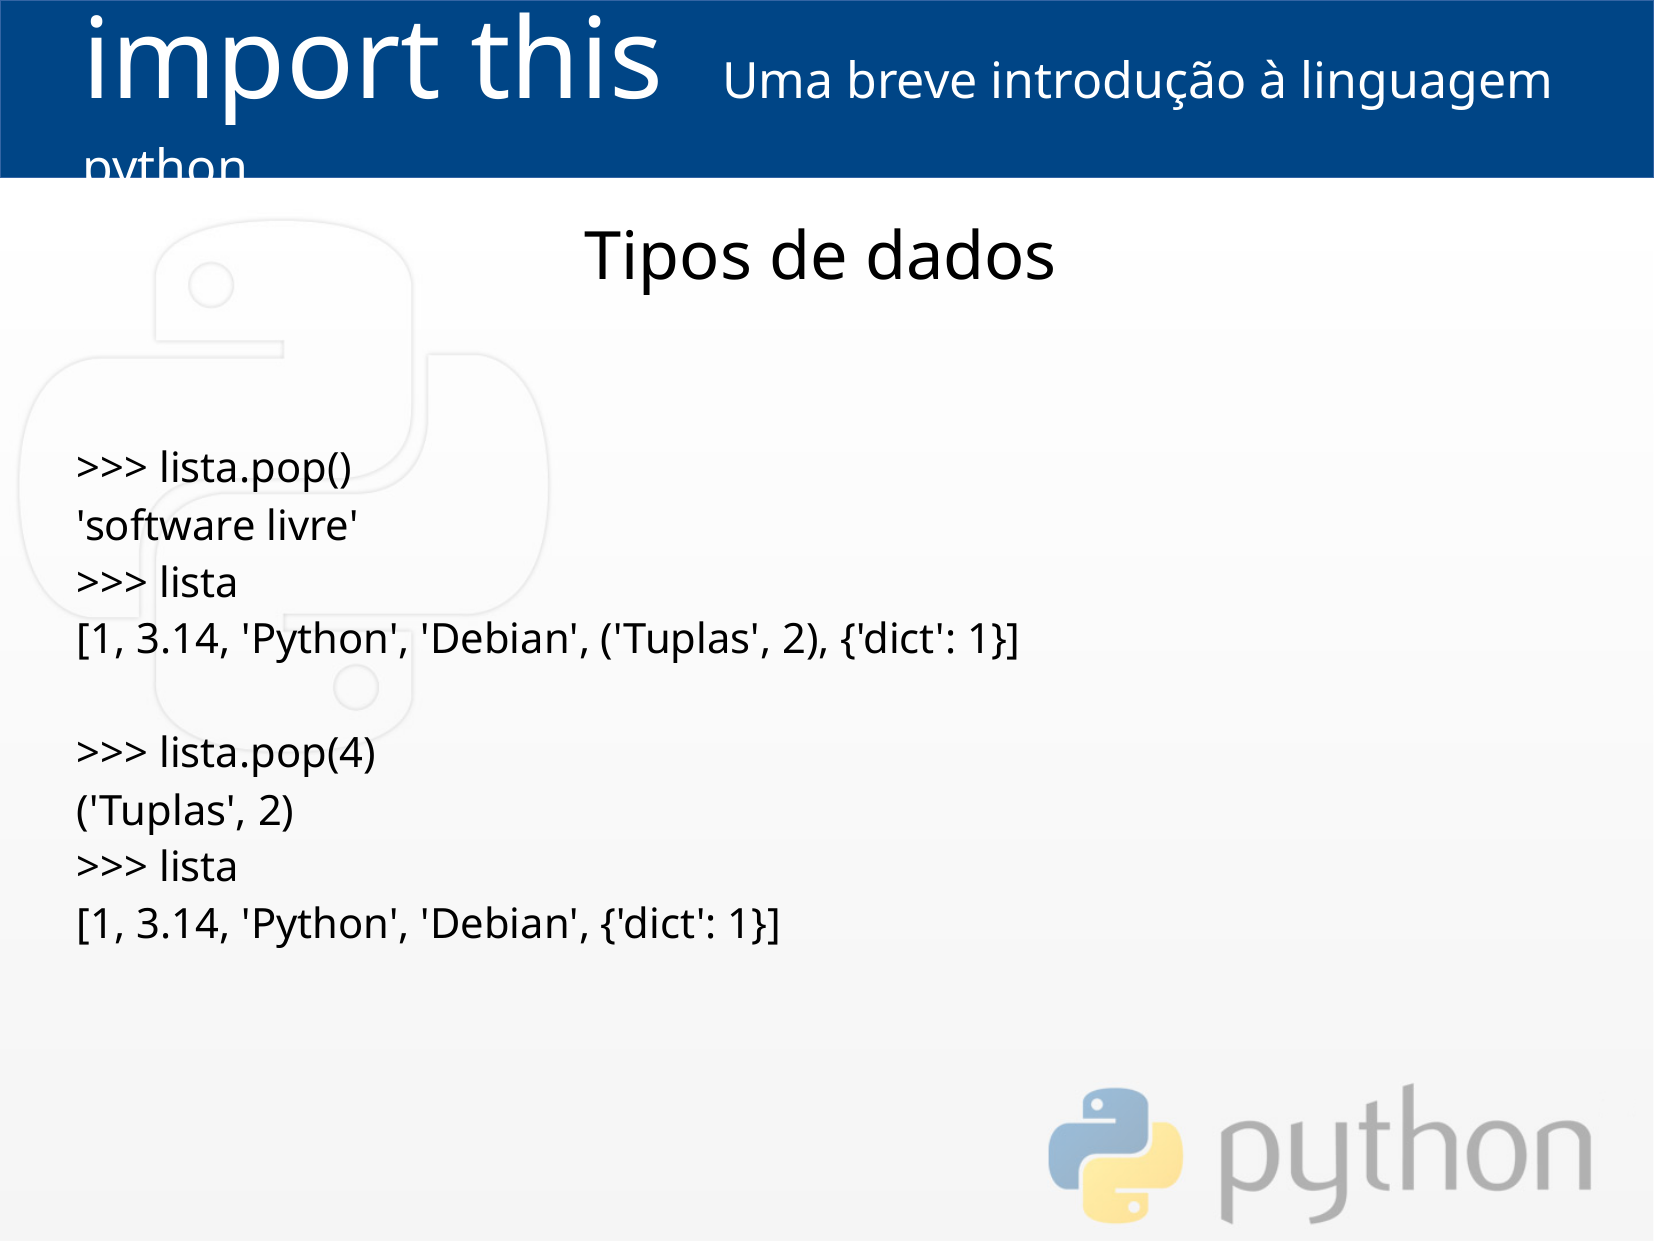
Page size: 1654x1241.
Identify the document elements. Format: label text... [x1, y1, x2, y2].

text_box [0, 0, 1654, 178]
subtitle >>> lista.pop() 'software livre' >>> lista [1, 3.14, 'Python', 'Debian', ('Tuplas', 2), {'dict': 1}] >>> lista.pop(4) ('Tuplas', 2) >>> lista [1, 3.14, 'Python', 'Debian', {'dict': 1}] [76, 319, 1565, 1128]
text_box Tipos de dados [106, 200, 1536, 296]
picture [0, 200, 1654, 1241]
title import this Uma breve introdução à linguagem python [82, 1, 1571, 178]
